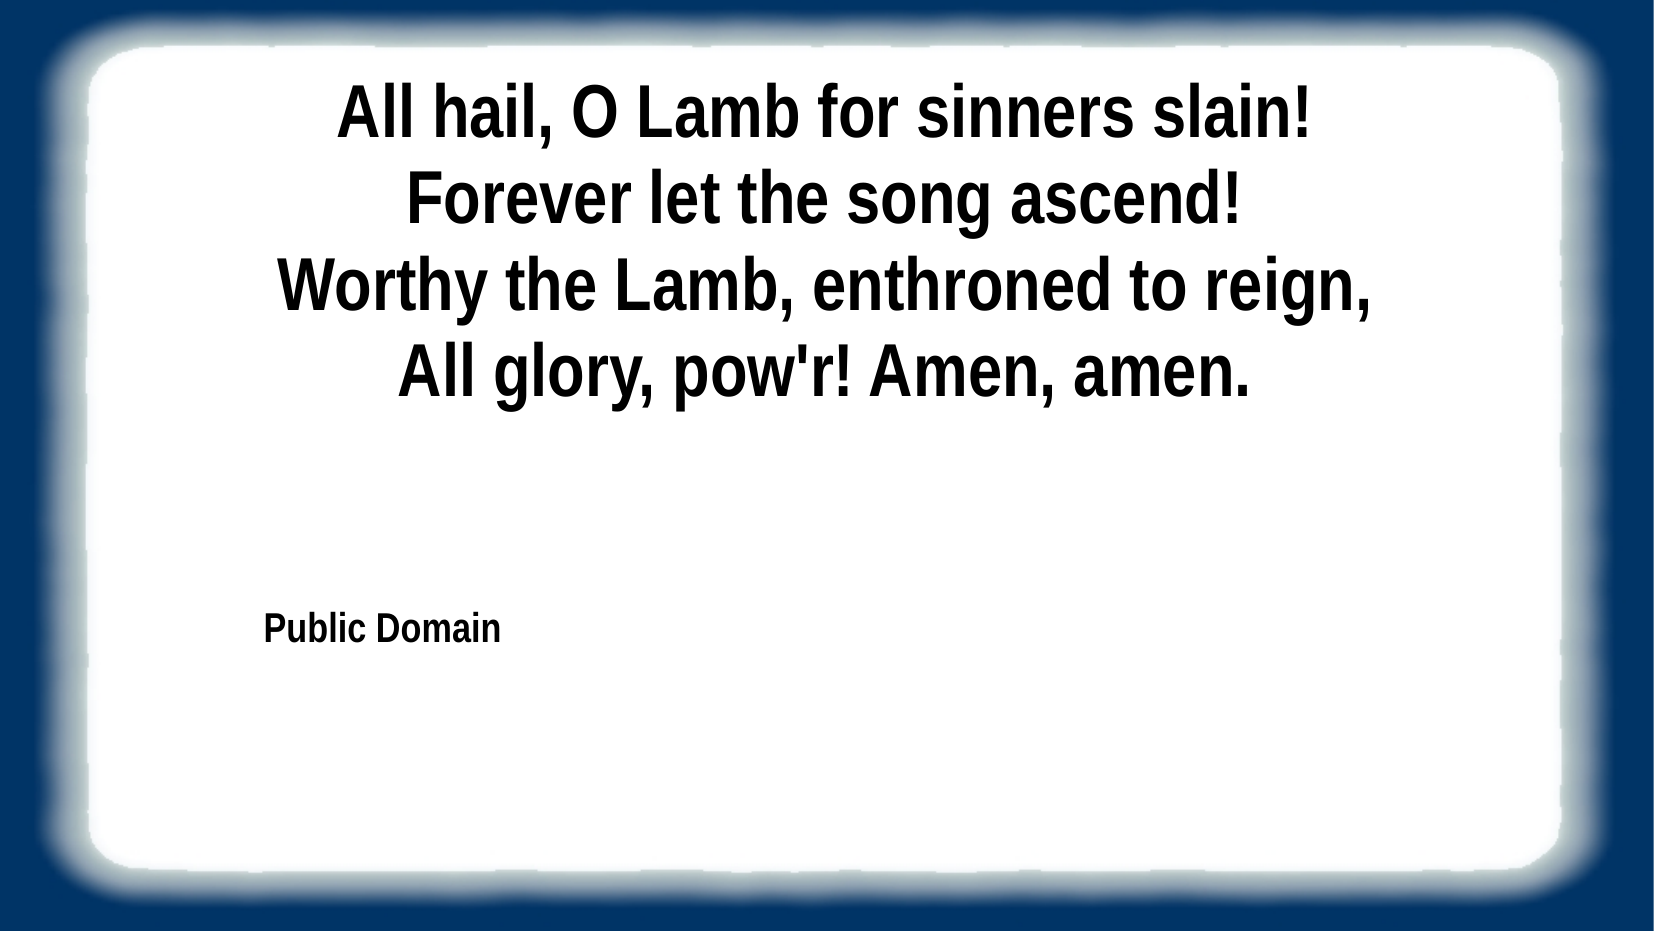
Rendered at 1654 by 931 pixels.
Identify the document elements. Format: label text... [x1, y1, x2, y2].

picture [0, 0, 1654, 931]
text_box All hail, O Lamb for sinners slain! Forever let the song ascend! Worthy the Lamb, enthroned to reign, All glory, pow'r! Amen, amen. Public Domain [135, 60, 1516, 659]
